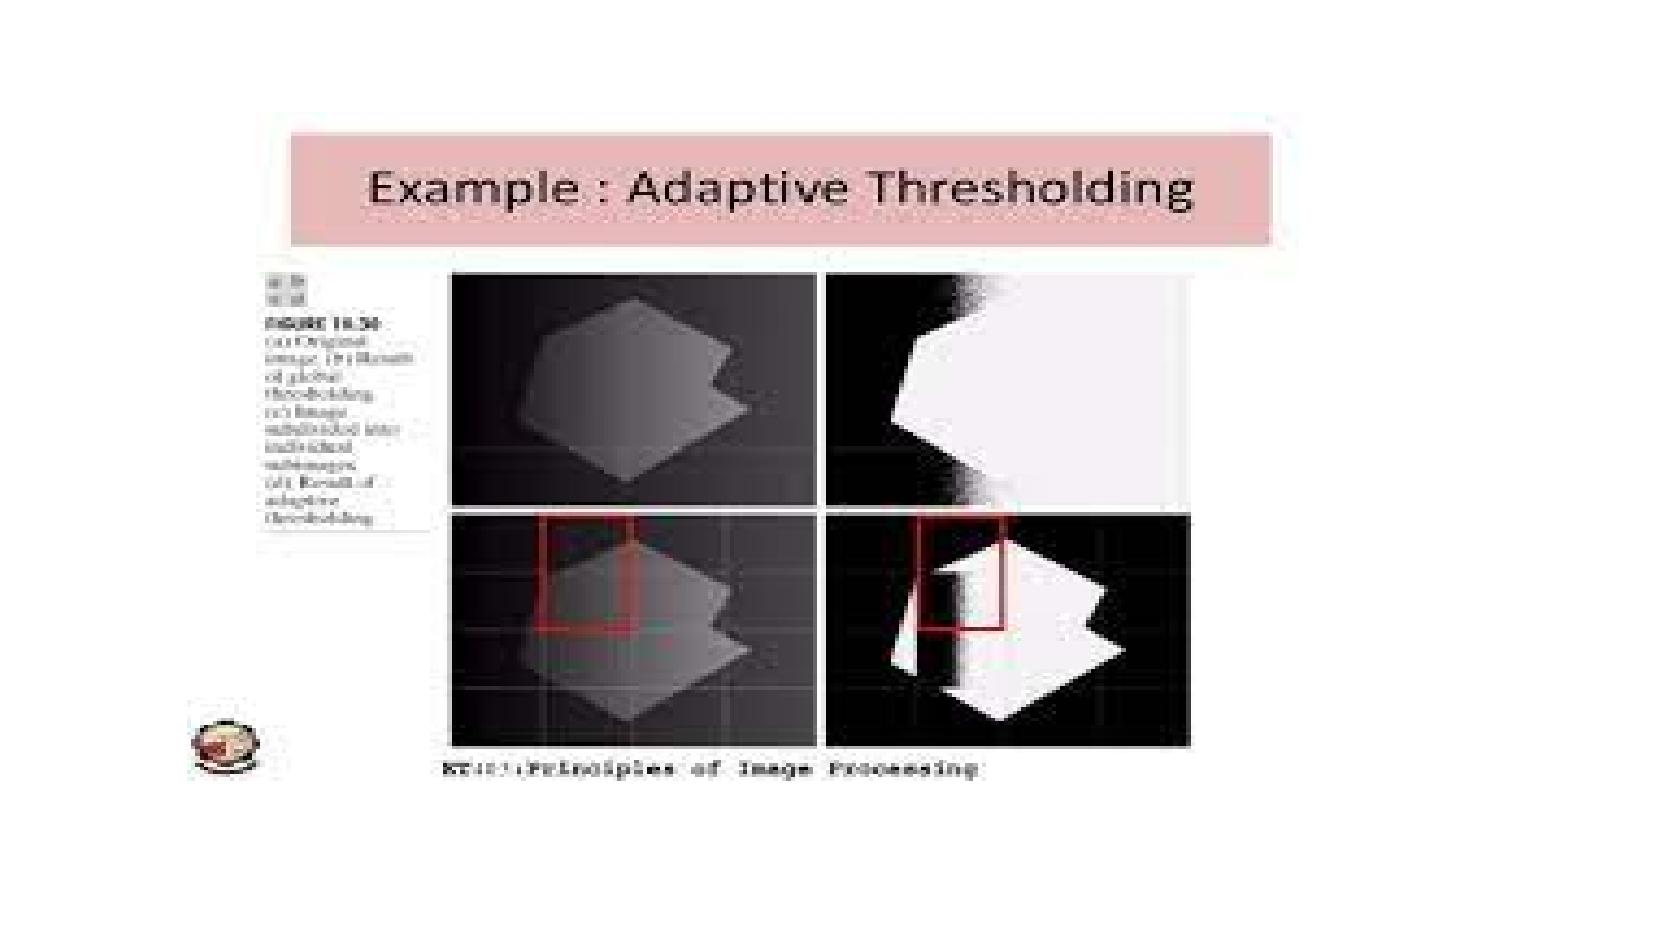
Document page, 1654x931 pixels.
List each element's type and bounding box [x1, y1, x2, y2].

picture [187, 112, 1313, 788]
